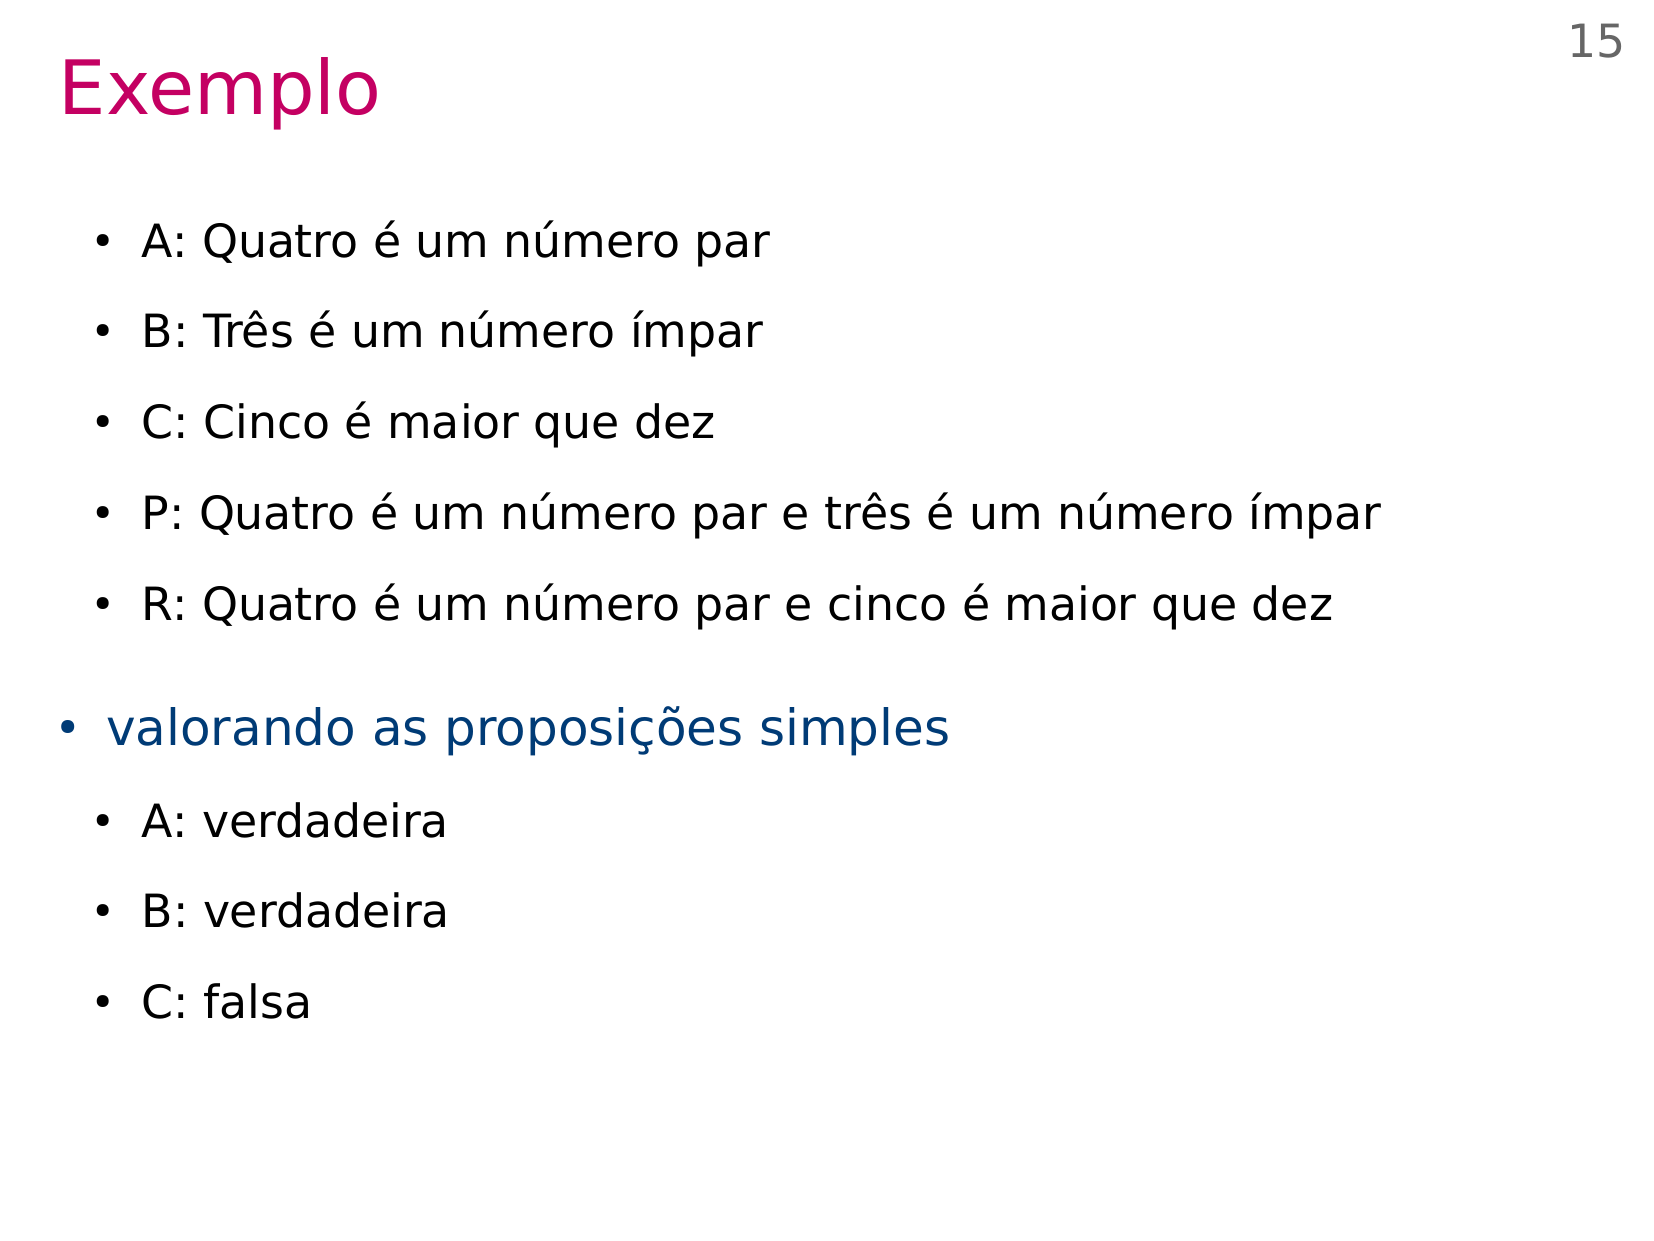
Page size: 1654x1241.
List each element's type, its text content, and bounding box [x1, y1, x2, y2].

list A: Quatro é um número par B: Três é um número ímpar C: Cinco é maior que dez P: Quatro é um número par e três é um número ímpar R: Quatro é um número par e cinco é maior que dez valorando as proposições simples A: verdadeira B: verdadeira C: falsa [59, 206, 1625, 1211]
title Exemplo [59, 29, 1625, 148]
